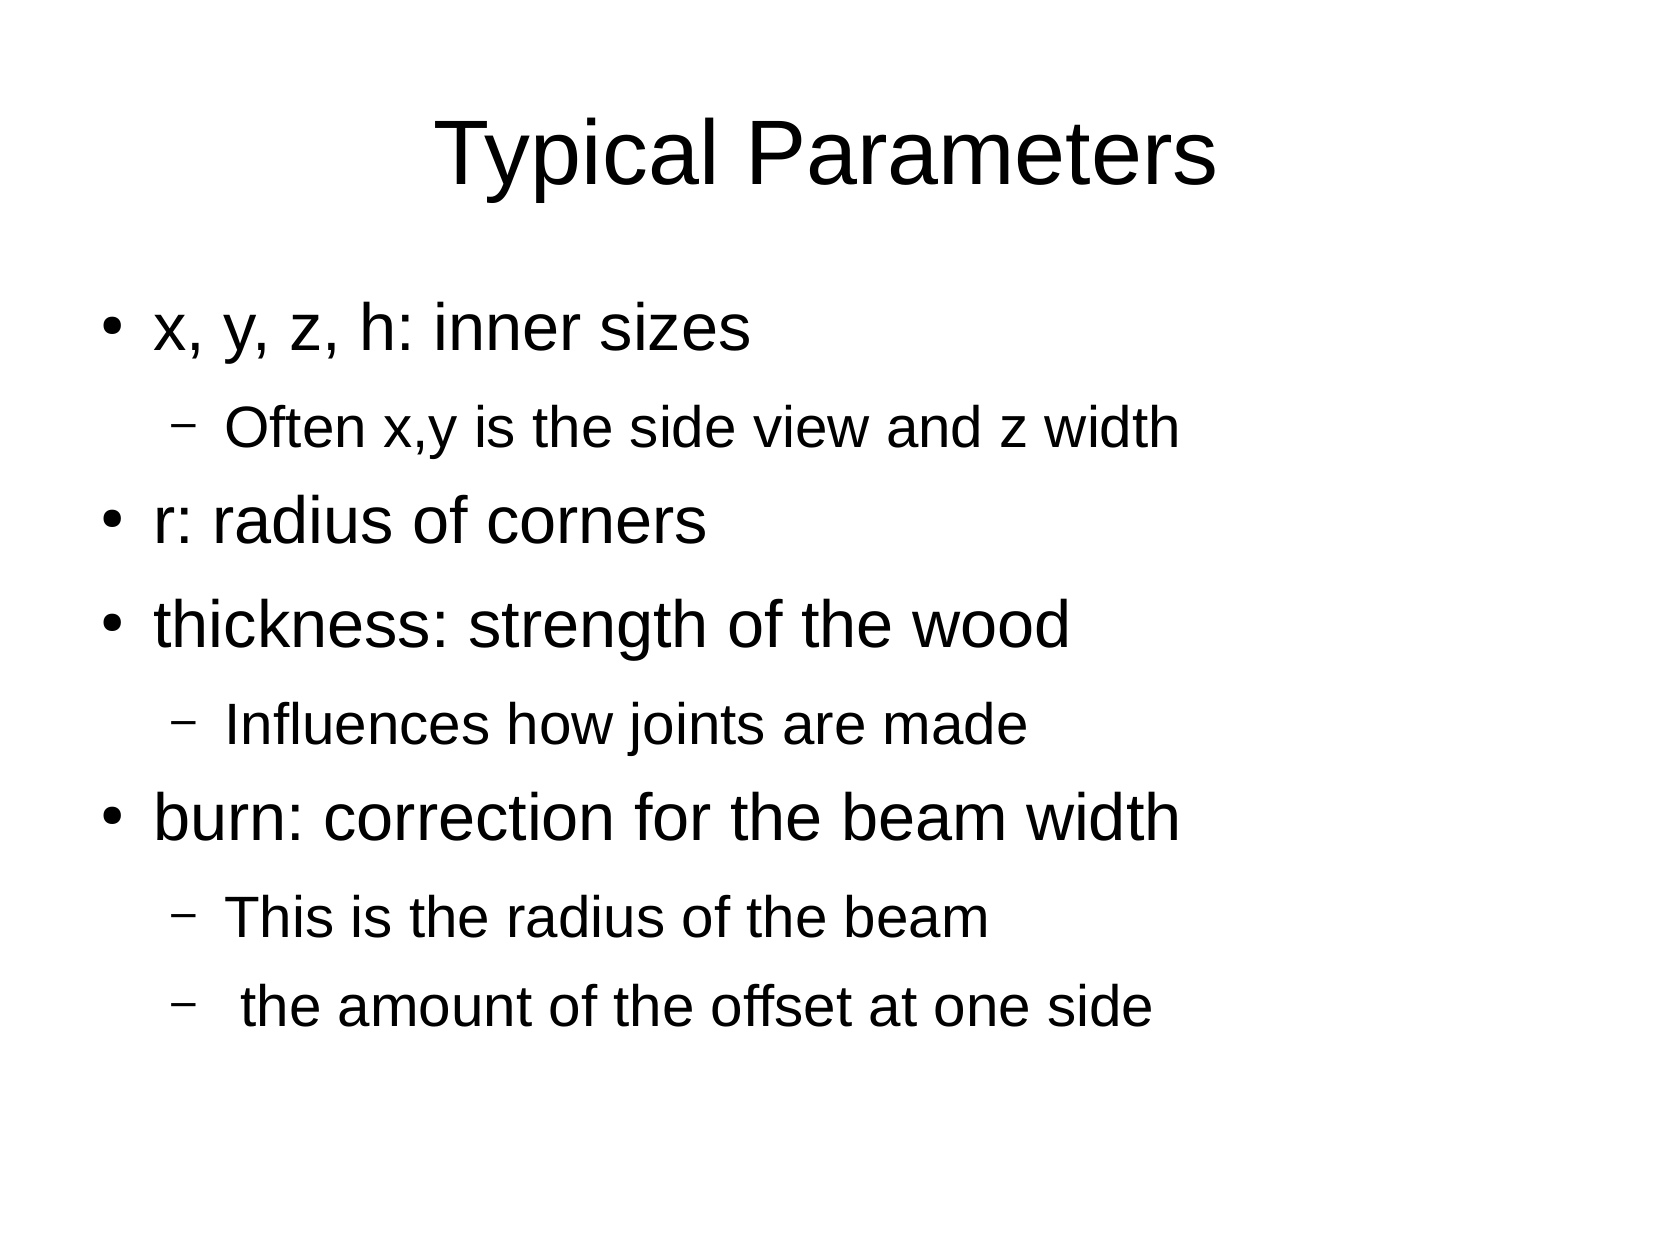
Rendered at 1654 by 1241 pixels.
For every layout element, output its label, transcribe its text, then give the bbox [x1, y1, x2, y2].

list x, y, z, h: inner sizes Often x,y is the side view and z width r: radius of corners thickness: strength of the wood Influences how joints are made burn: correction for the beam width This is the radius of the beam the amount of the offset at one side [82, 290, 1571, 1068]
title Typical Parameters [82, 49, 1571, 257]
